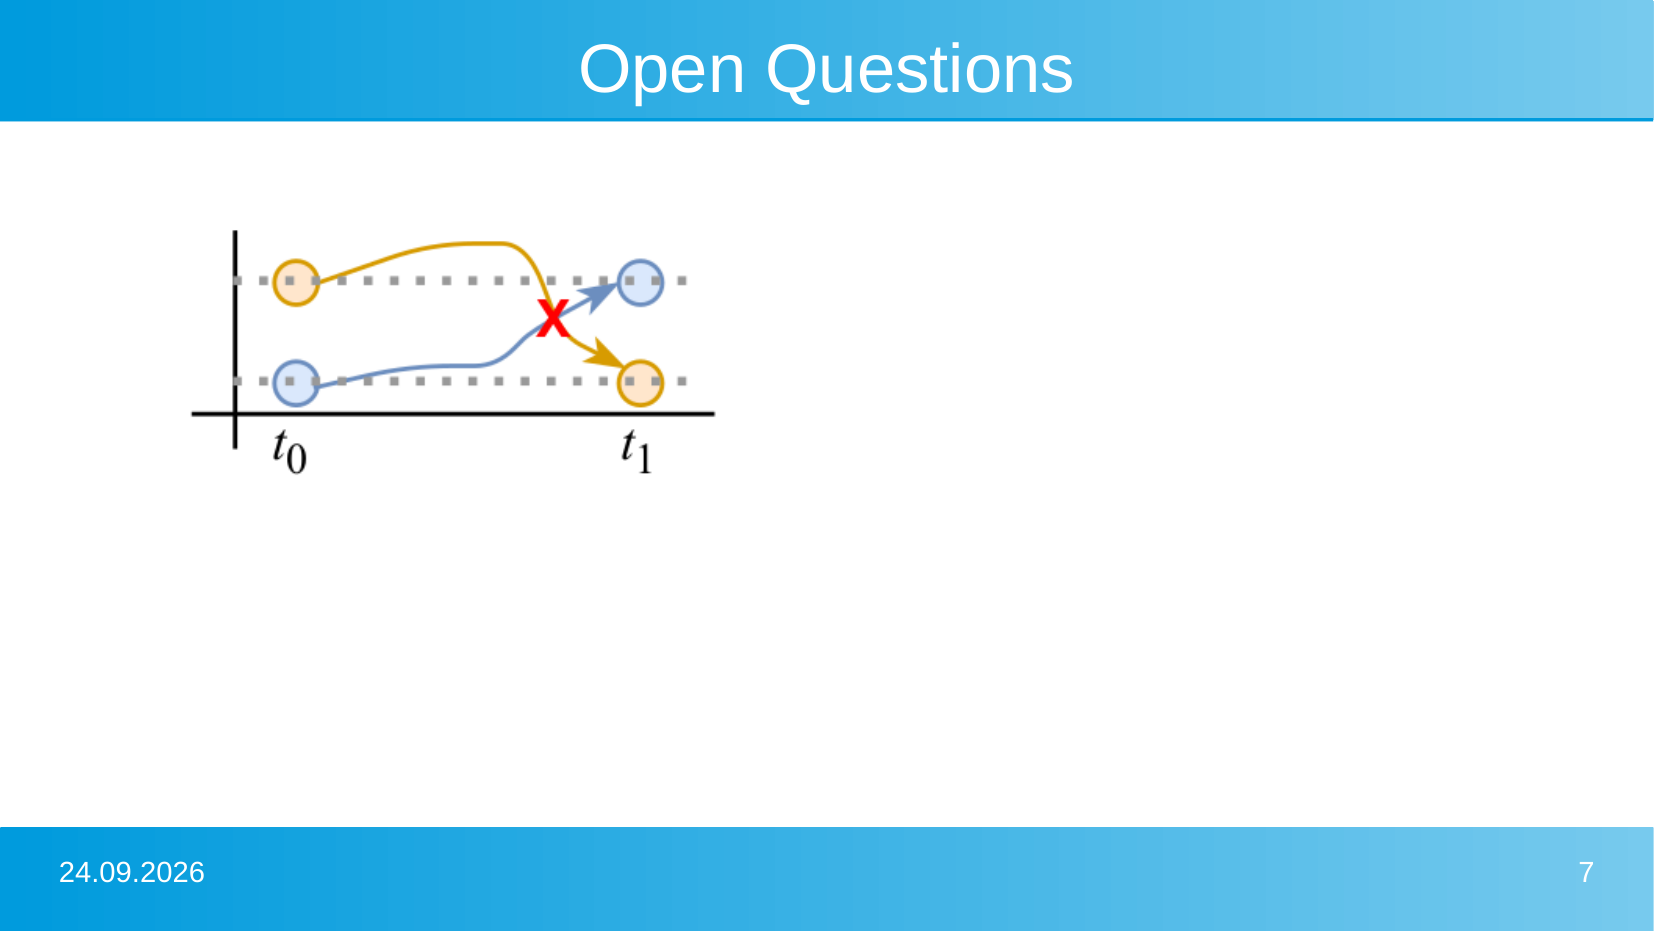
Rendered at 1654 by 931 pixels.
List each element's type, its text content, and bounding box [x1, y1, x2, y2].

title Open Questions [59, 29, 1595, 108]
picture [150, 171, 769, 508]
